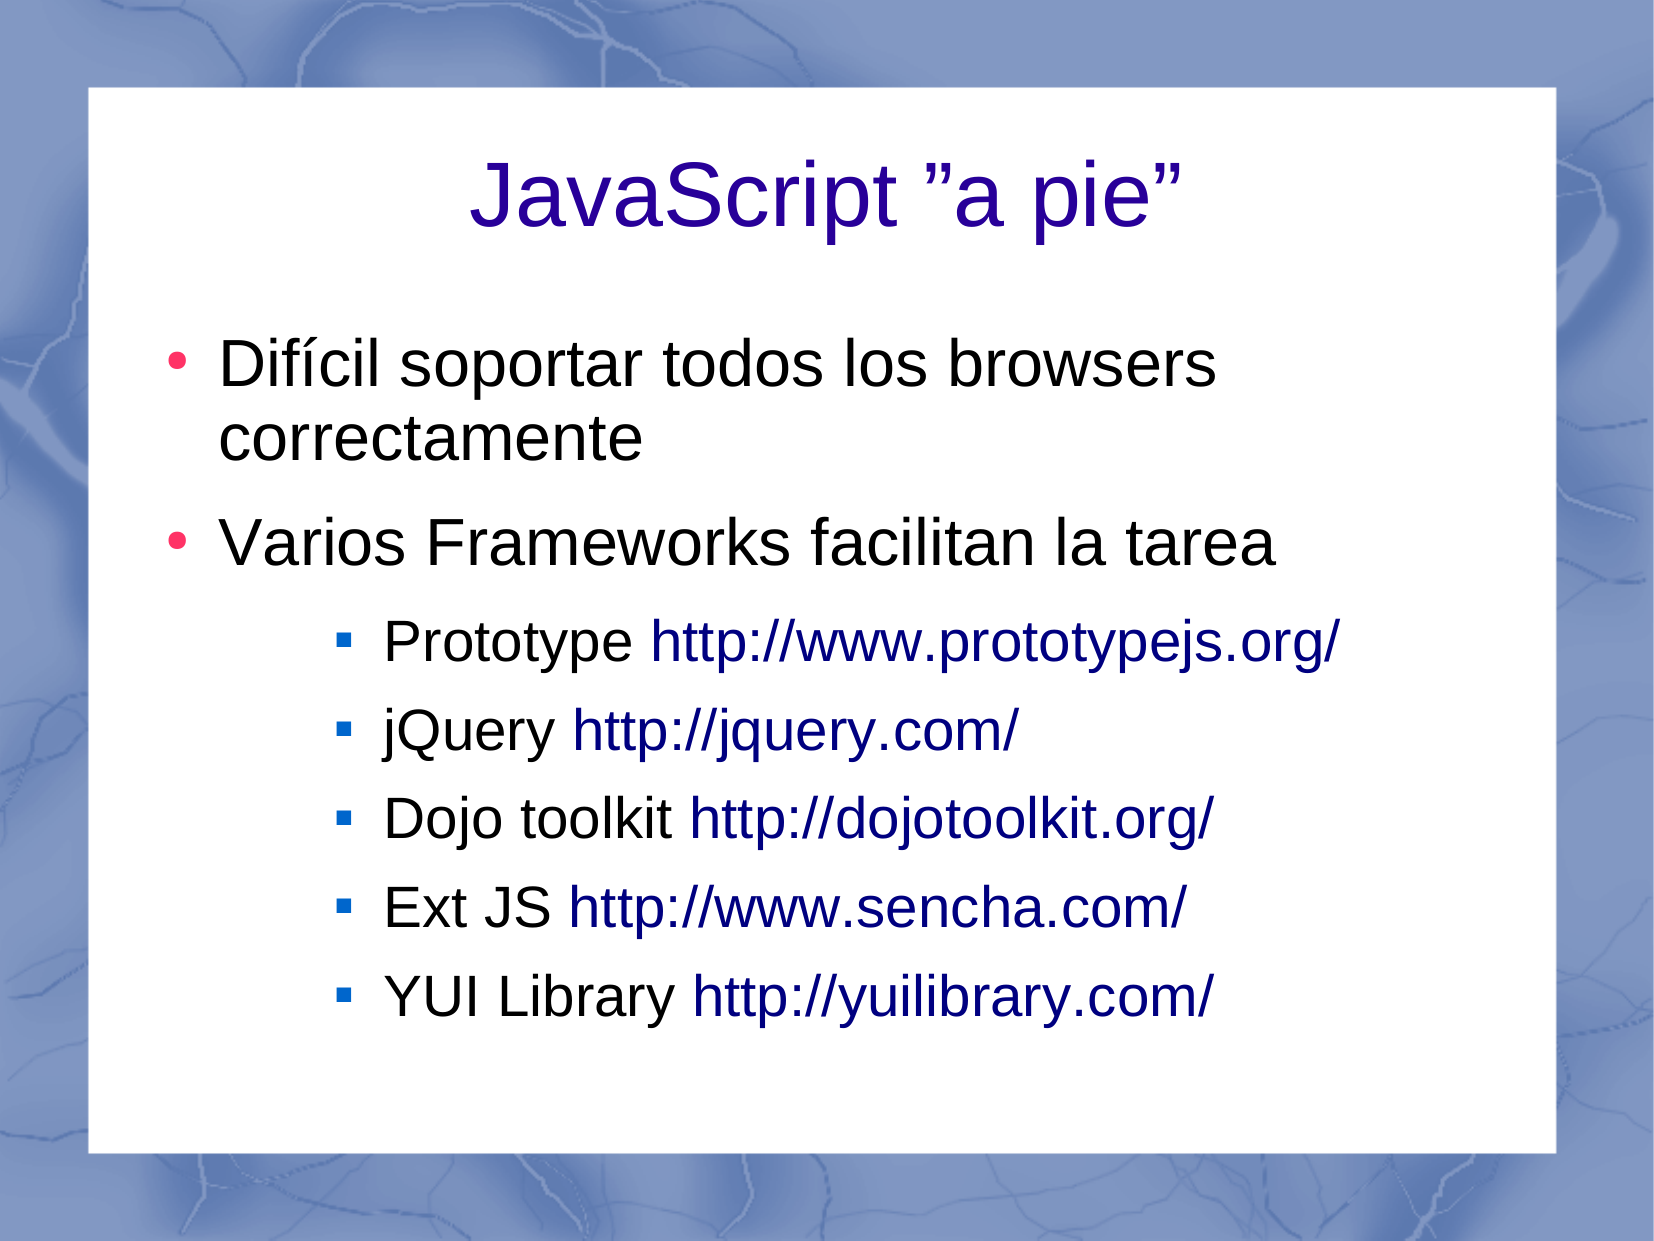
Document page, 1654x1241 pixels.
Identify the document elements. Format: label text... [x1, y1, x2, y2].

title JavaScript ”a pie” [118, 90, 1536, 298]
list Difícil soportar todos los browsers correctamente Varios Frameworks facilitan la tarea Prototype http://www.prototypejs.org/ jQuery http://jquery.com/ Dojo toolkit http://dojotoolkit.org/ Ext JS http://www.sencha.com/ YUI Library http://yuilibrary.com/ [147, 325, 1506, 1232]
picture [0, 0, 1654, 1241]
